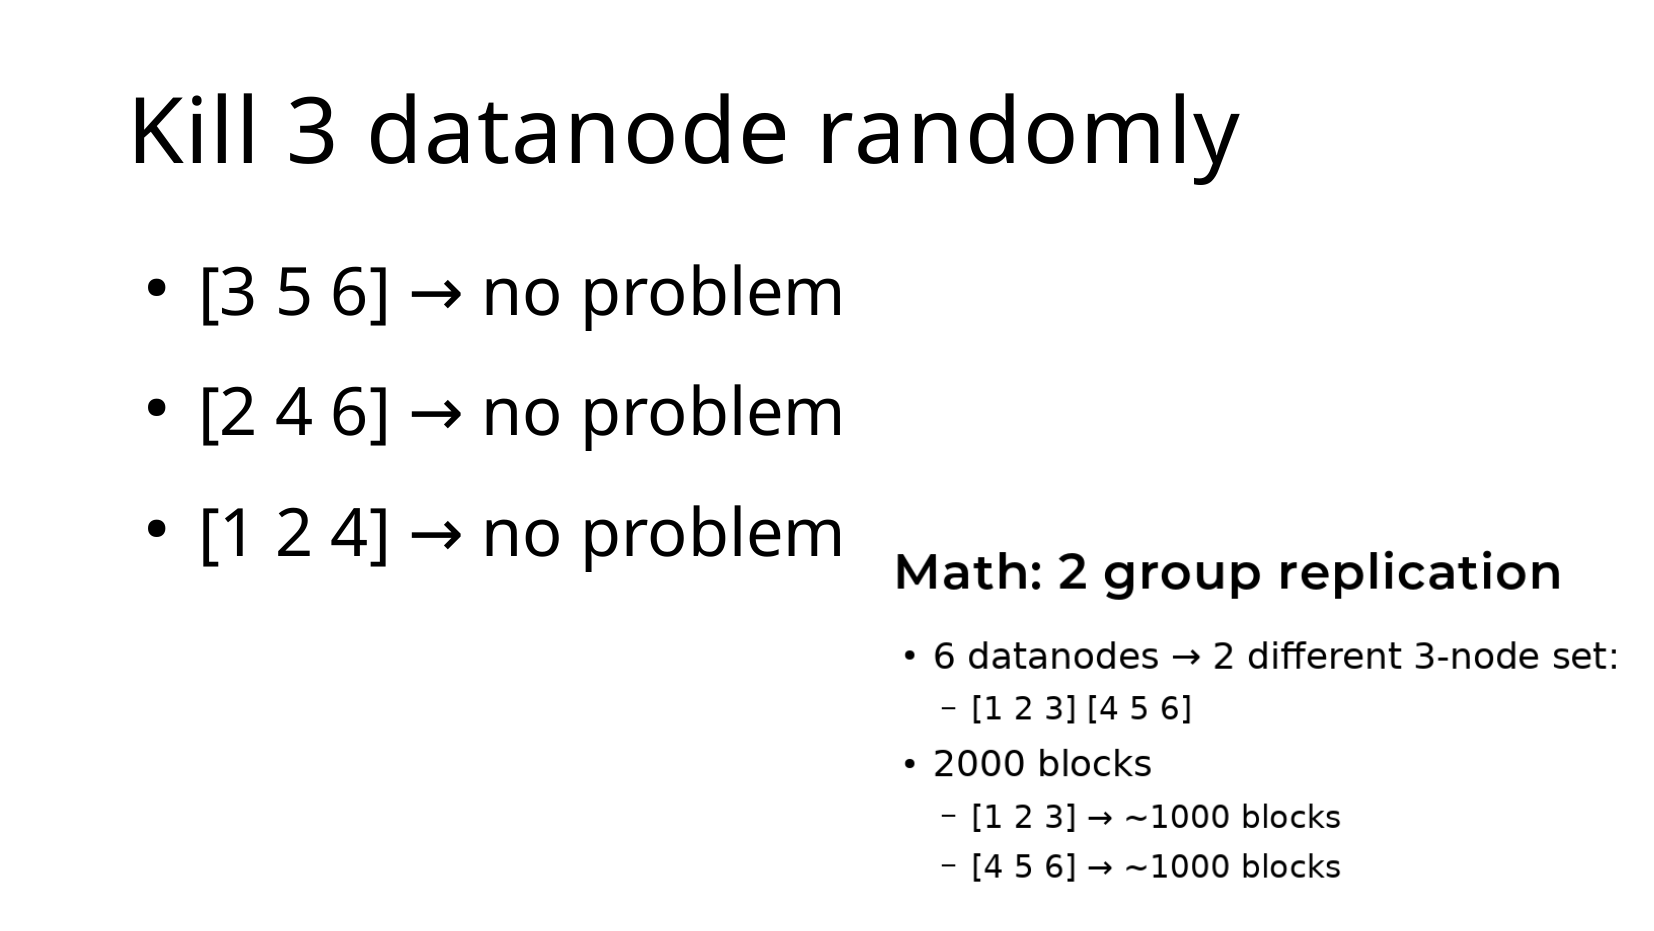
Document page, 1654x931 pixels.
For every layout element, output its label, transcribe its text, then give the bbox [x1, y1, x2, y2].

list [3 5 6] → no problem [2 4 6] → no problem [1 2 4] → no problem [127, 244, 1527, 784]
picture [879, 544, 1629, 907]
title Kill 3 datanode randomly [127, 69, 1654, 187]
